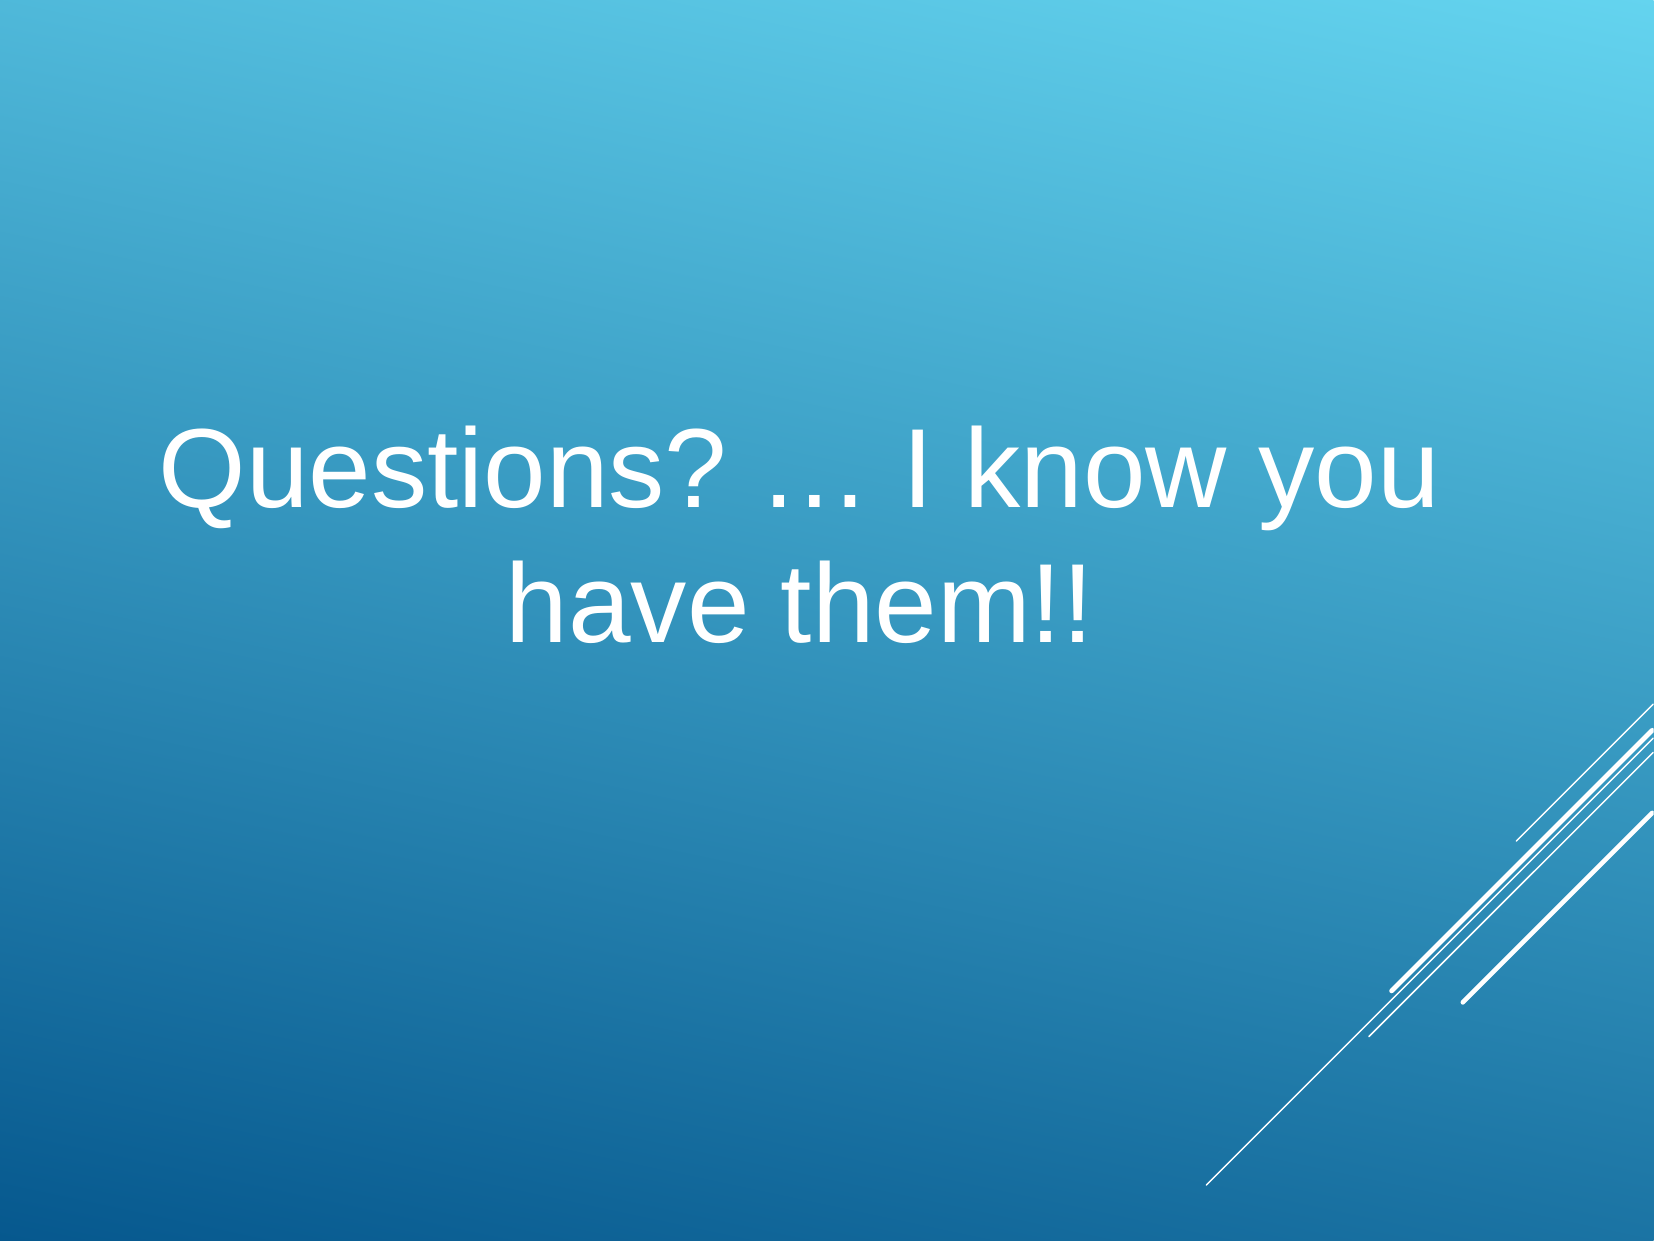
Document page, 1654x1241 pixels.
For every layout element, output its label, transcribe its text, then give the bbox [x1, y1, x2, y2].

text_box Questions? … I know you have them!! [33, 0, 1567, 1060]
